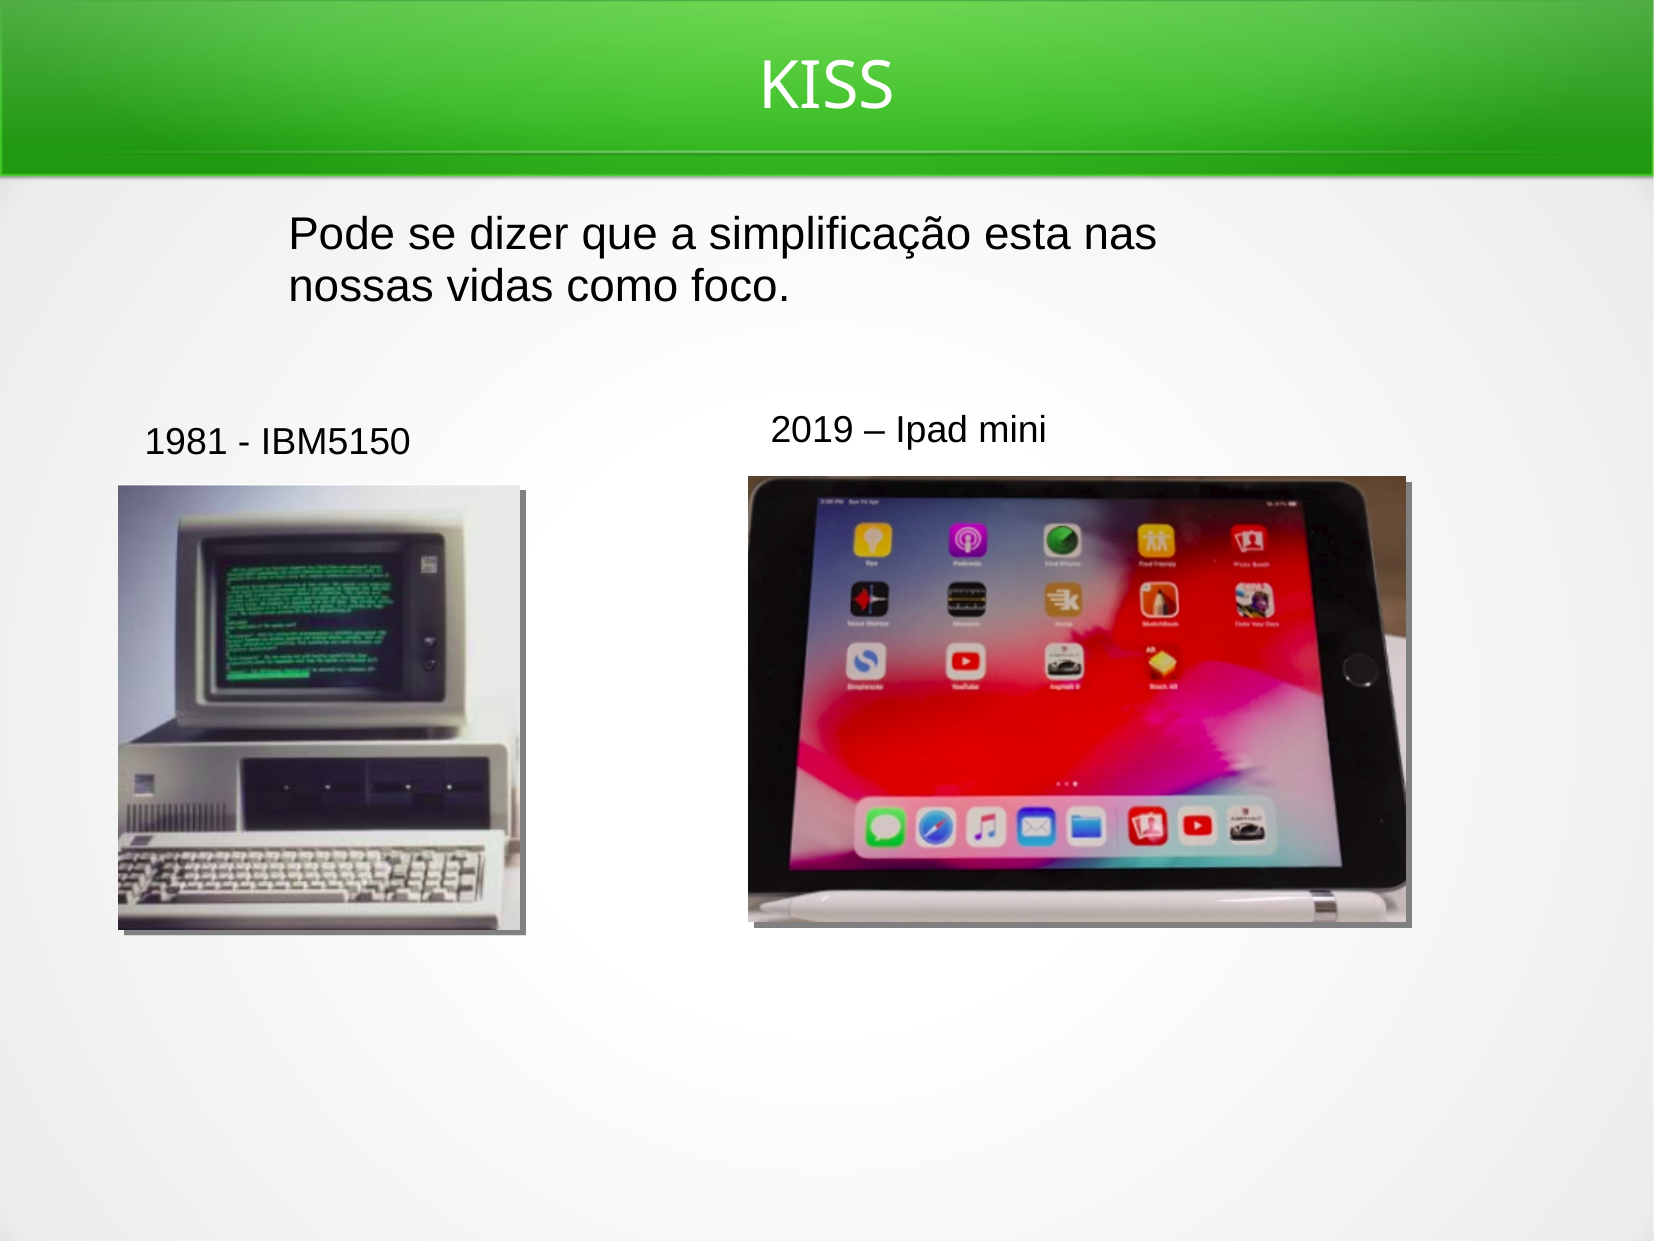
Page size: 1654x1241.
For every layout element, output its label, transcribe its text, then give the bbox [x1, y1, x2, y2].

text_box Pode se dizer que a simplificação esta nas nossas vidas como foco. [273, 200, 1323, 390]
text_box 2019 – Ipad mini [755, 401, 1063, 459]
text_box 1981 - IBM5150 [129, 413, 426, 471]
title KISS [82, 11, 1571, 154]
picture [0, 0, 1654, 1241]
